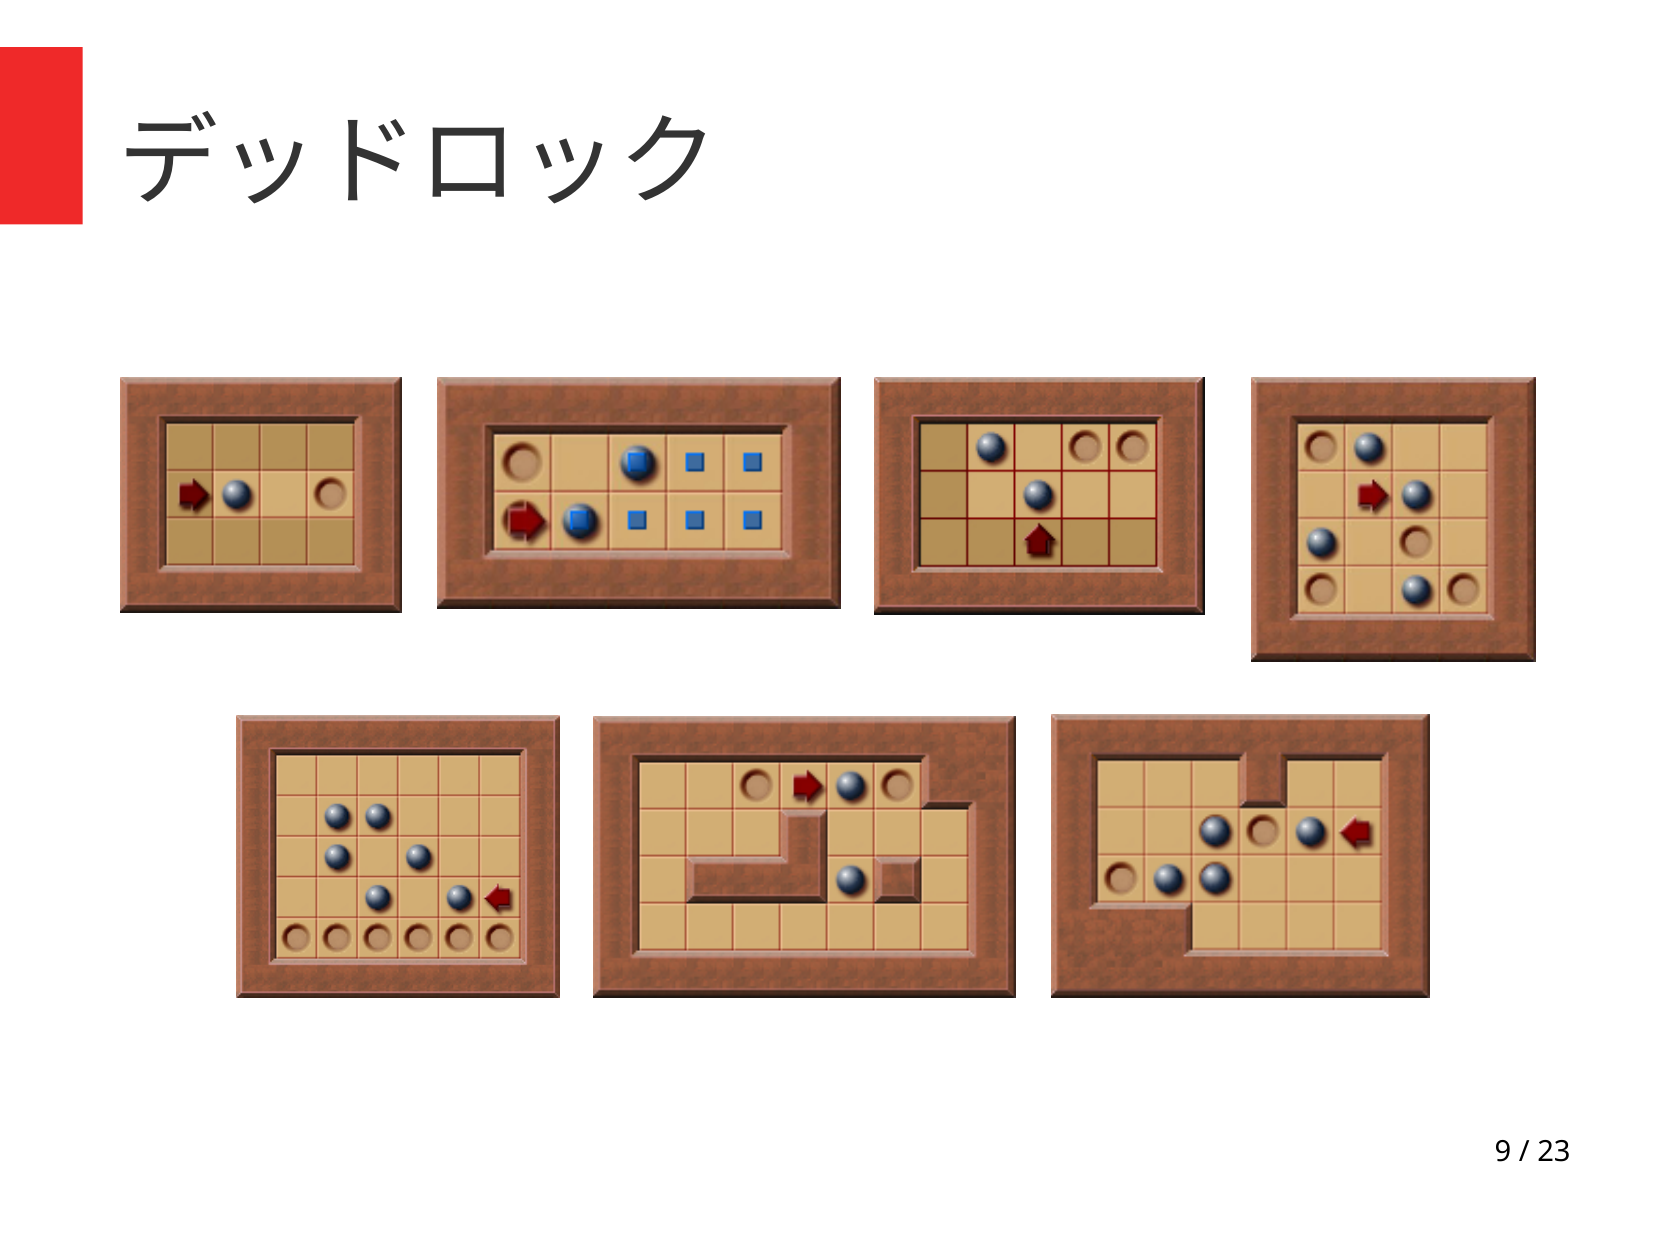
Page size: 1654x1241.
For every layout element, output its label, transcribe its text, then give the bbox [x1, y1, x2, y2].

picture [236, 715, 560, 999]
picture [593, 716, 1016, 999]
picture [874, 377, 1205, 615]
picture [120, 377, 402, 613]
picture [1051, 714, 1430, 999]
picture [437, 377, 841, 609]
title デッドロック [118, 49, 1571, 257]
picture [1251, 377, 1536, 662]
